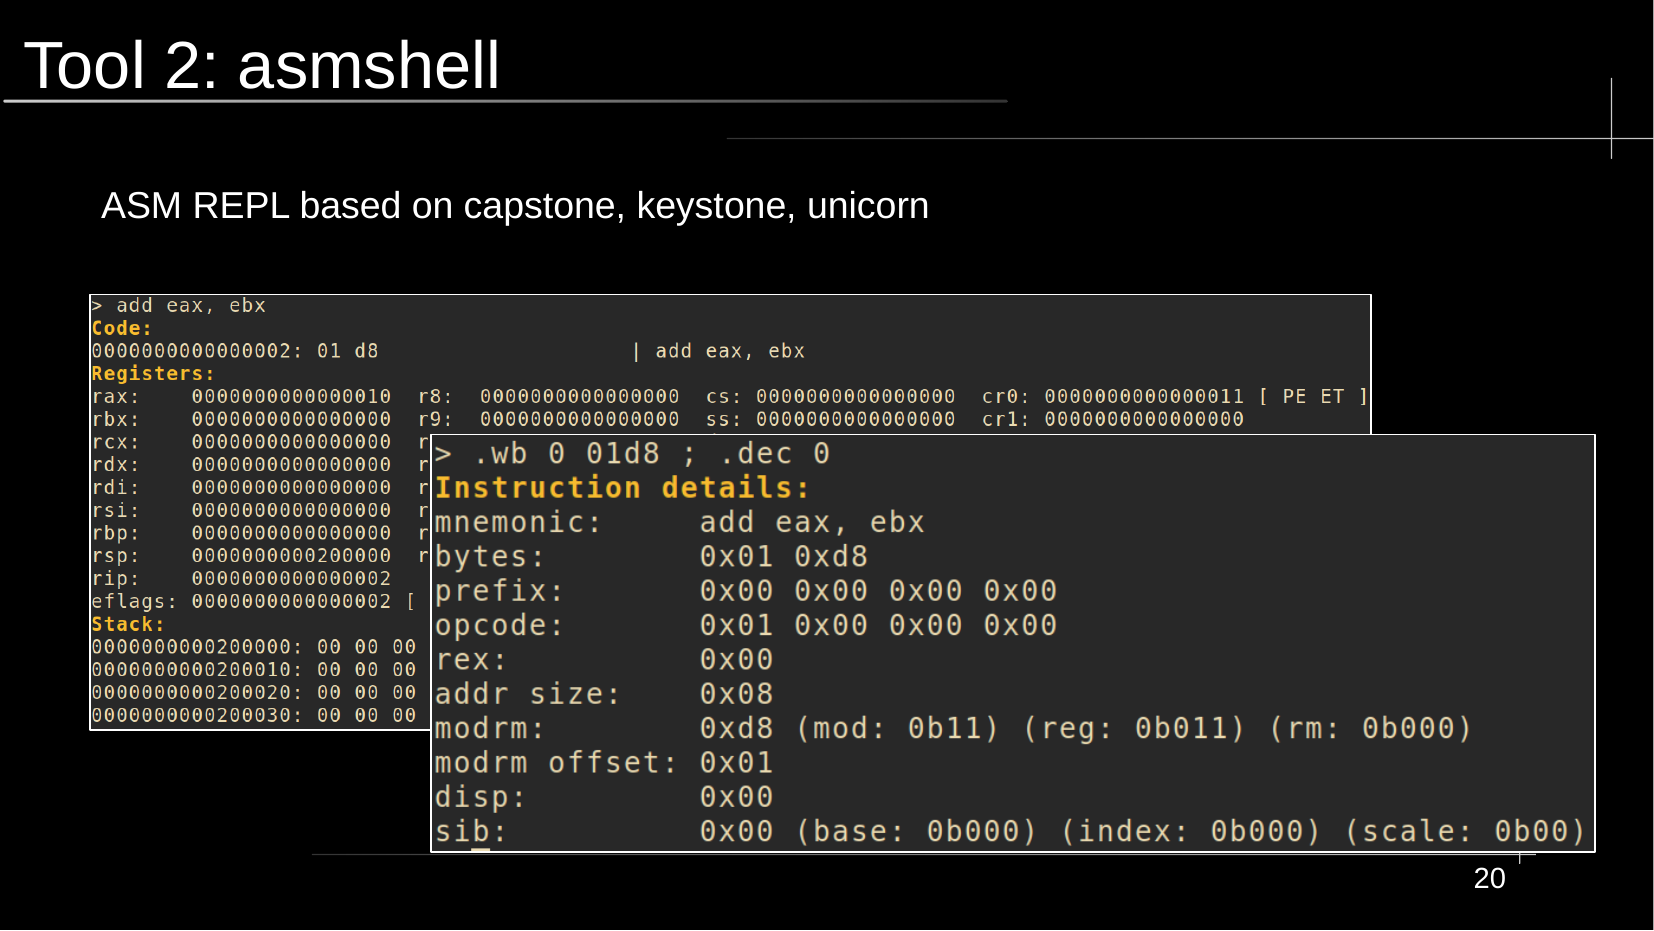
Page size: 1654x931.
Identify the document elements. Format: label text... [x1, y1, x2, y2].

picture [90, 295, 1370, 730]
title Tool 2: asmshell [23, 11, 1589, 119]
text_box ASM REPL based on capstone, keystone, unicorn [86, 177, 945, 234]
picture [431, 435, 1595, 852]
